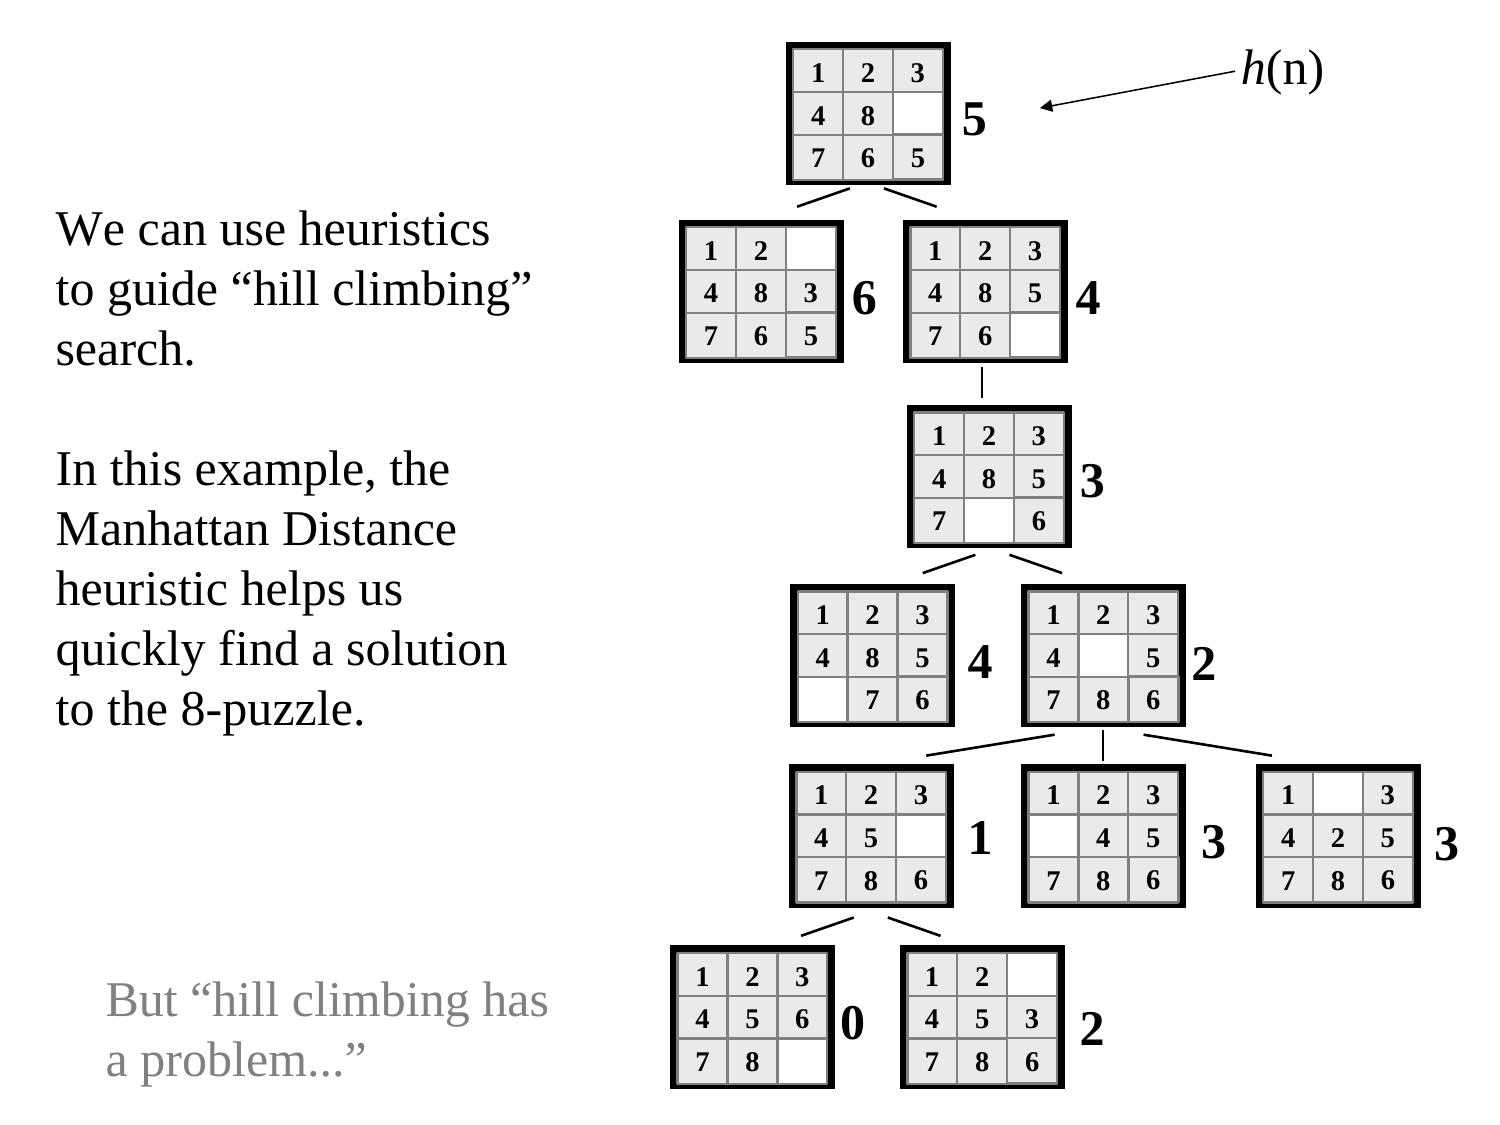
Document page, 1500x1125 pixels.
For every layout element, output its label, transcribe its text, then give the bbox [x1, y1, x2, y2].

text_box But “hill climbing has a problem...” [90, 959, 565, 1095]
text_box 2 [1176, 622, 1246, 699]
text_box 2 [1064, 987, 1120, 1064]
text_box 0 [825, 981, 881, 1058]
picture [669, 41, 1421, 1090]
text_box 5 [947, 77, 1002, 153]
text_box 4 [952, 621, 1008, 697]
text_box We can use heuristics to guide “hill climbing” search. In this example, the Manhattan Distance heuristic helps us quickly find a solution to the 8-puzzle. [40, 187, 552, 743]
text_box 3 [1419, 802, 1475, 878]
text_box 6 [837, 256, 892, 333]
text_box 3 [1065, 440, 1120, 516]
text_box h(n) [1226, 26, 1340, 102]
text_box 1 [952, 796, 1008, 873]
text_box 3 [1186, 800, 1242, 876]
text_box 4 [1060, 256, 1116, 333]
